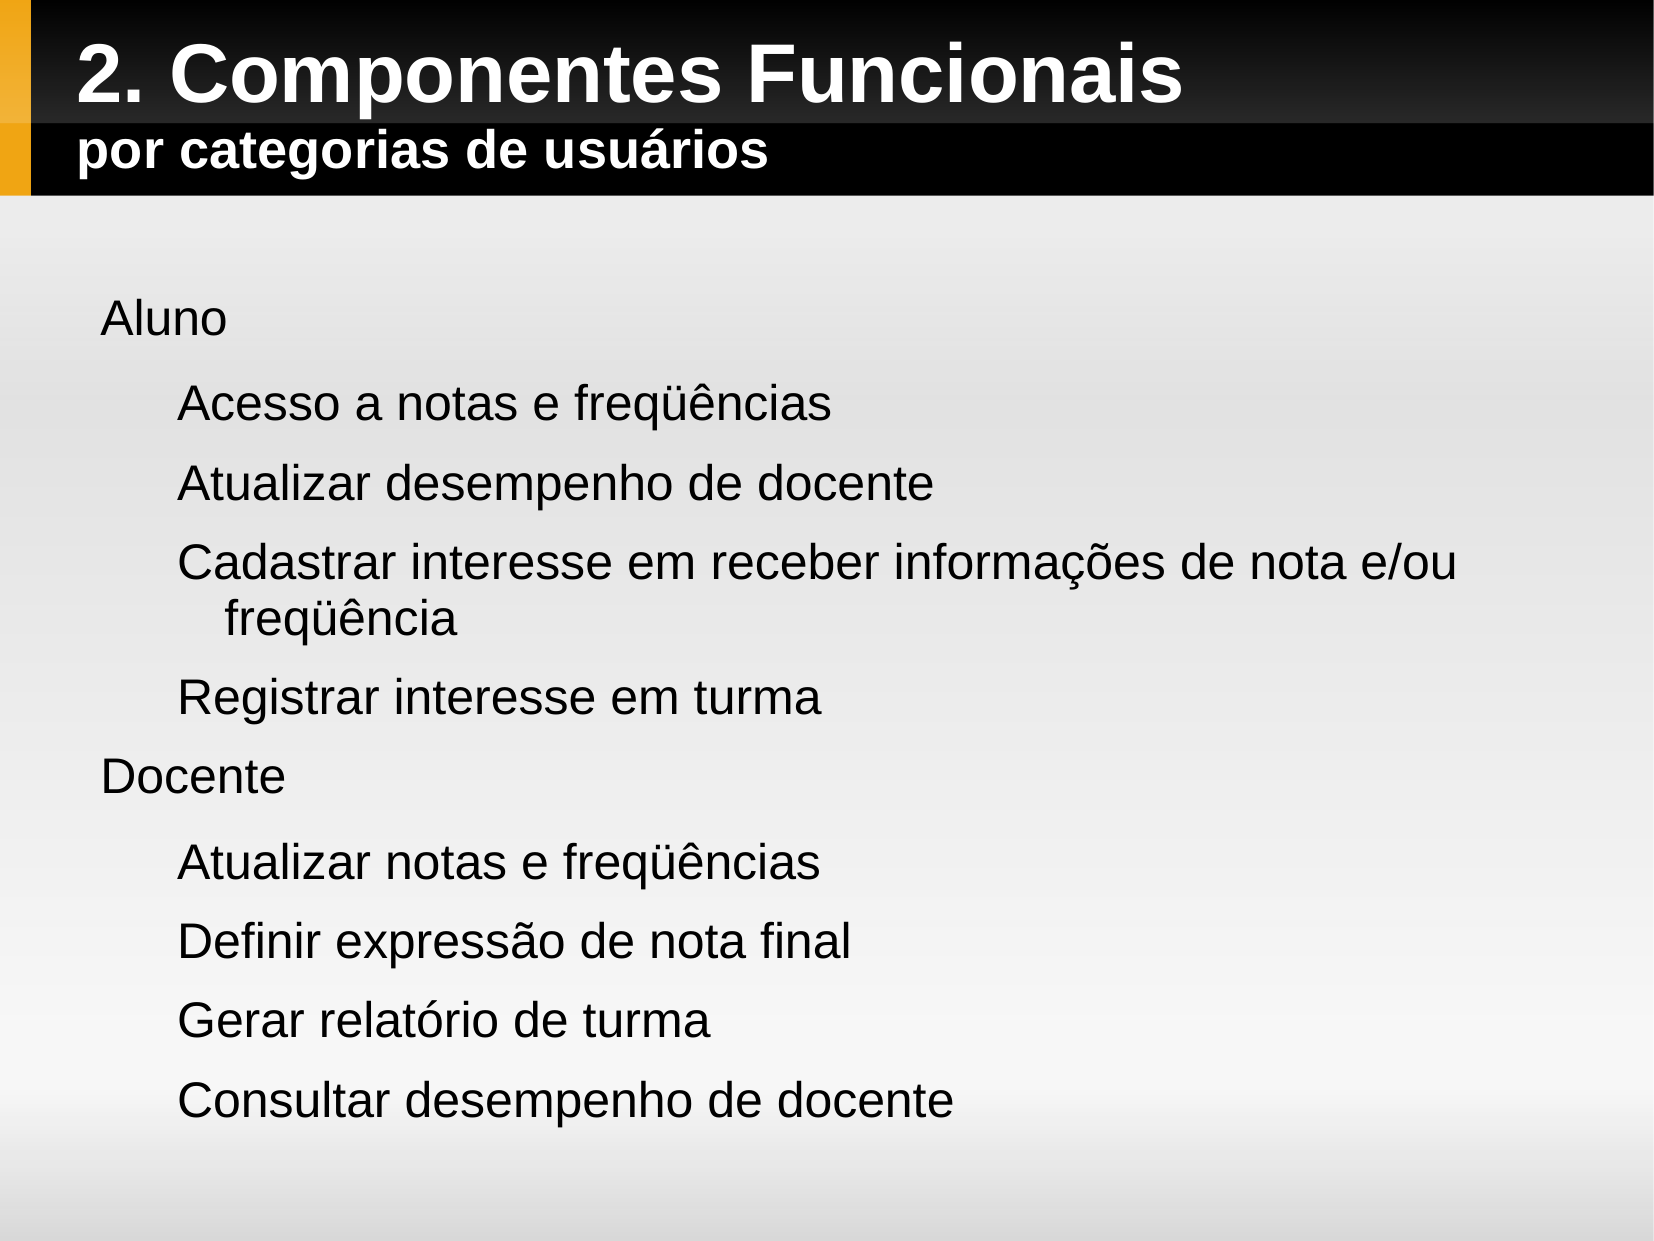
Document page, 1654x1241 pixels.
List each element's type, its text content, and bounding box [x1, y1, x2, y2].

list Aluno Acesso a notas e freqüências Atualizar desempenho de docente Cadastrar interesse em receber informações de nota e/ou freqüência Registrar interesse em turma Docente Atualizar notas e freqüências Definir expressão de nota final Gerar relatório de turma Consultar desempenho de docente [82, 290, 1571, 1128]
picture [0, 0, 1654, 1241]
title 2. Componentes Funcionais por categorias de usuários [76, 0, 1565, 208]
